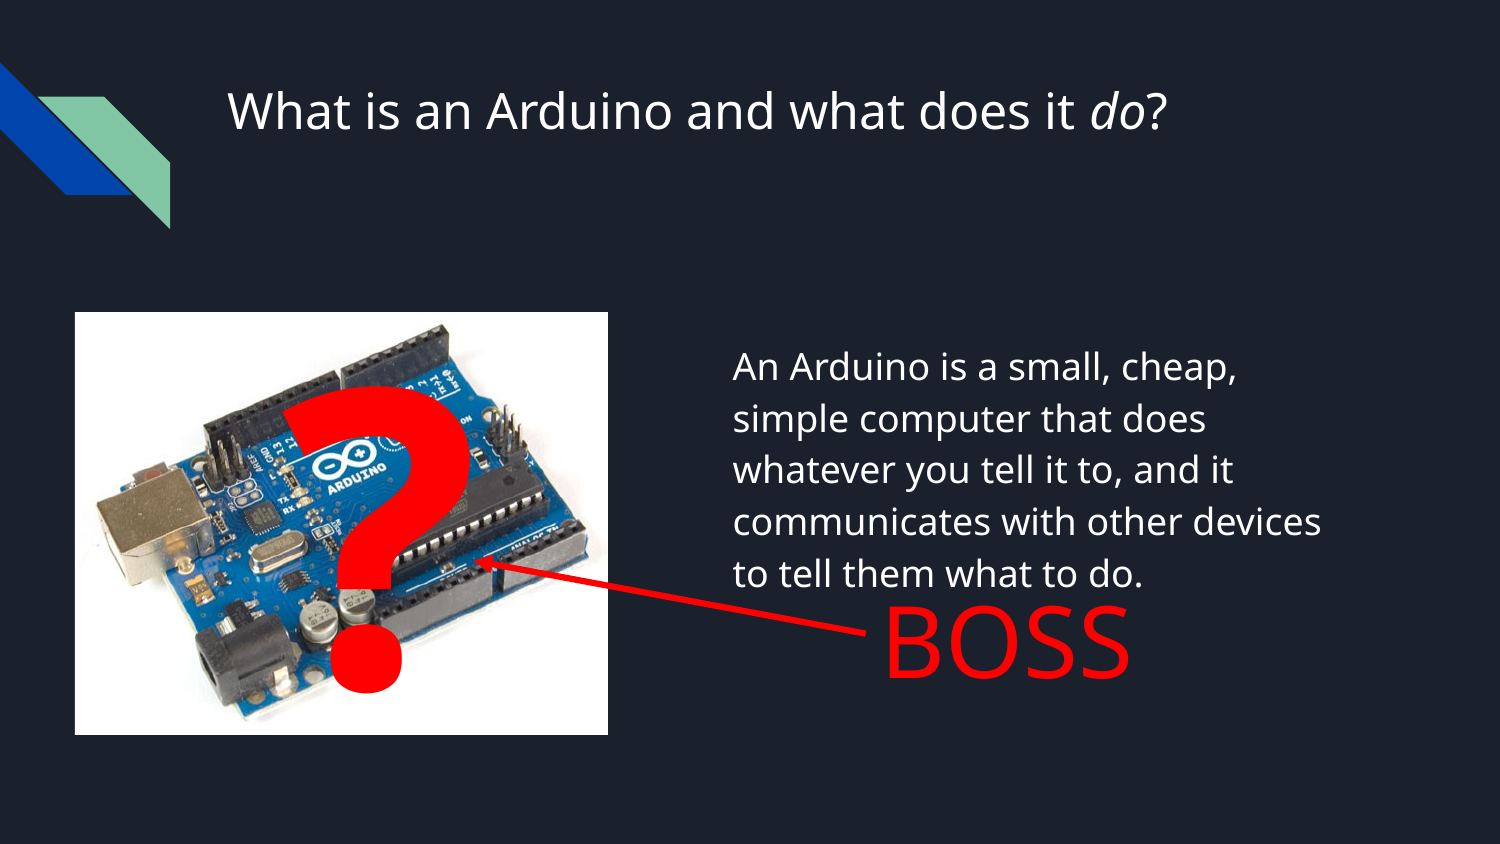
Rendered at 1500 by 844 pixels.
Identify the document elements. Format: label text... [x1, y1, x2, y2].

title What is an Arduino and what does it do? [212, 64, 1368, 215]
picture [74, 312, 608, 735]
picture [331, 577, 337, 587]
list An Arduino is a small, cheap, simple computer that does whatever you tell it to, and it communicates with other devices to tell them what to do. [717, 321, 1368, 632]
text_box BOSS [865, 563, 1197, 704]
text_box ? [266, 257, 450, 489]
